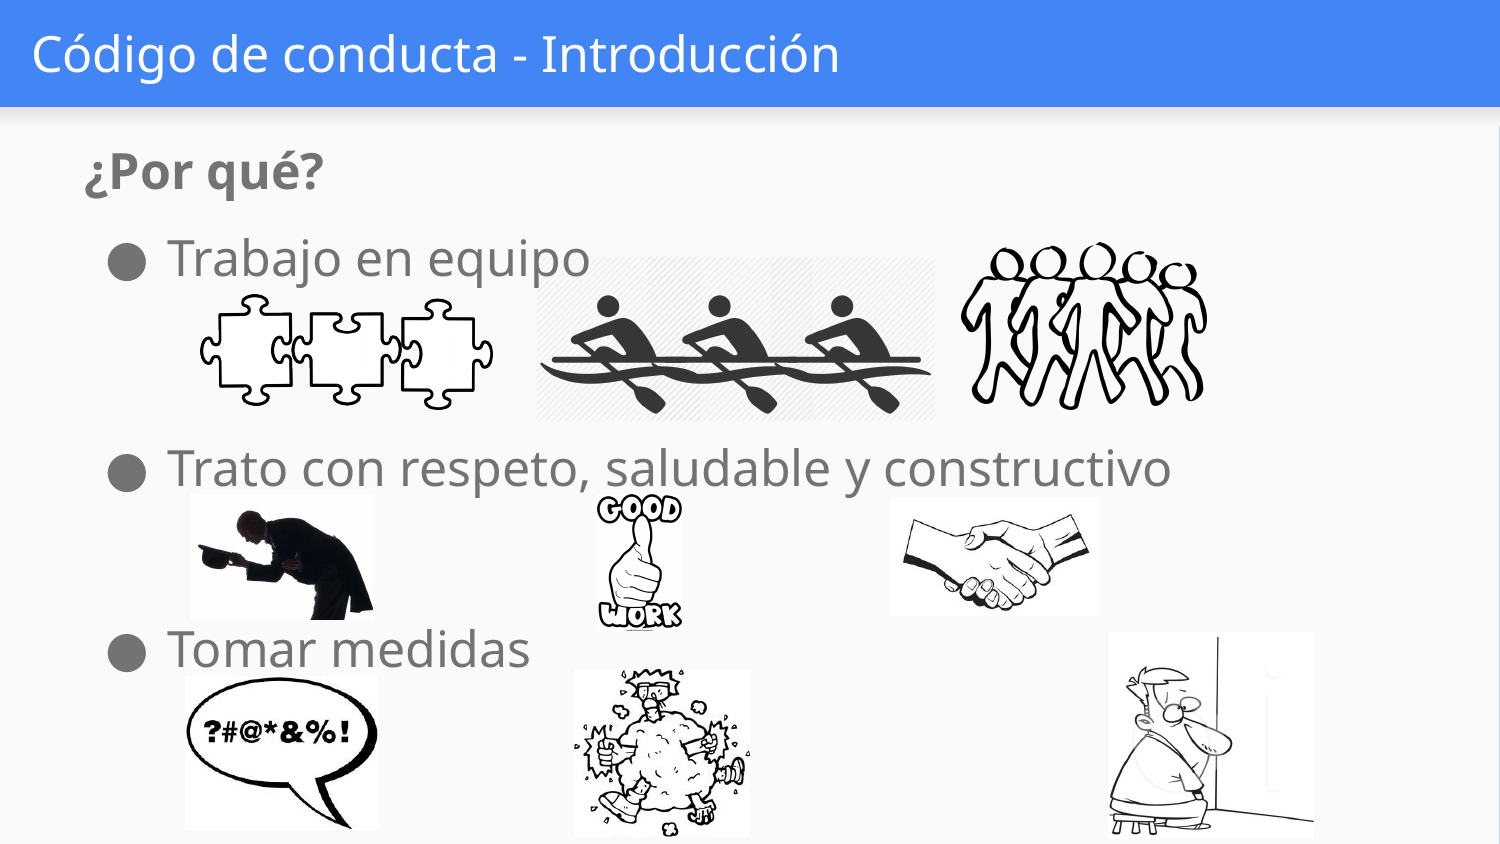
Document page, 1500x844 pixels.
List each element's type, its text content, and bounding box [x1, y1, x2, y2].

picture [890, 498, 1100, 616]
list Trabajo en equipo [77, 210, 1394, 365]
picture [185, 494, 373, 620]
picture [574, 669, 750, 837]
picture [185, 676, 378, 830]
list ¿Por qué? [69, 124, 342, 221]
title Código de conducta - Introducción [16, 2, 1464, 102]
picture [1108, 632, 1314, 839]
picture [535, 255, 936, 422]
picture [597, 494, 682, 631]
picture [961, 242, 1207, 410]
list Trato con respeto, saludable y constructivo [77, 421, 1394, 576]
picture [200, 294, 493, 410]
list Tomar medidas [77, 602, 1394, 757]
